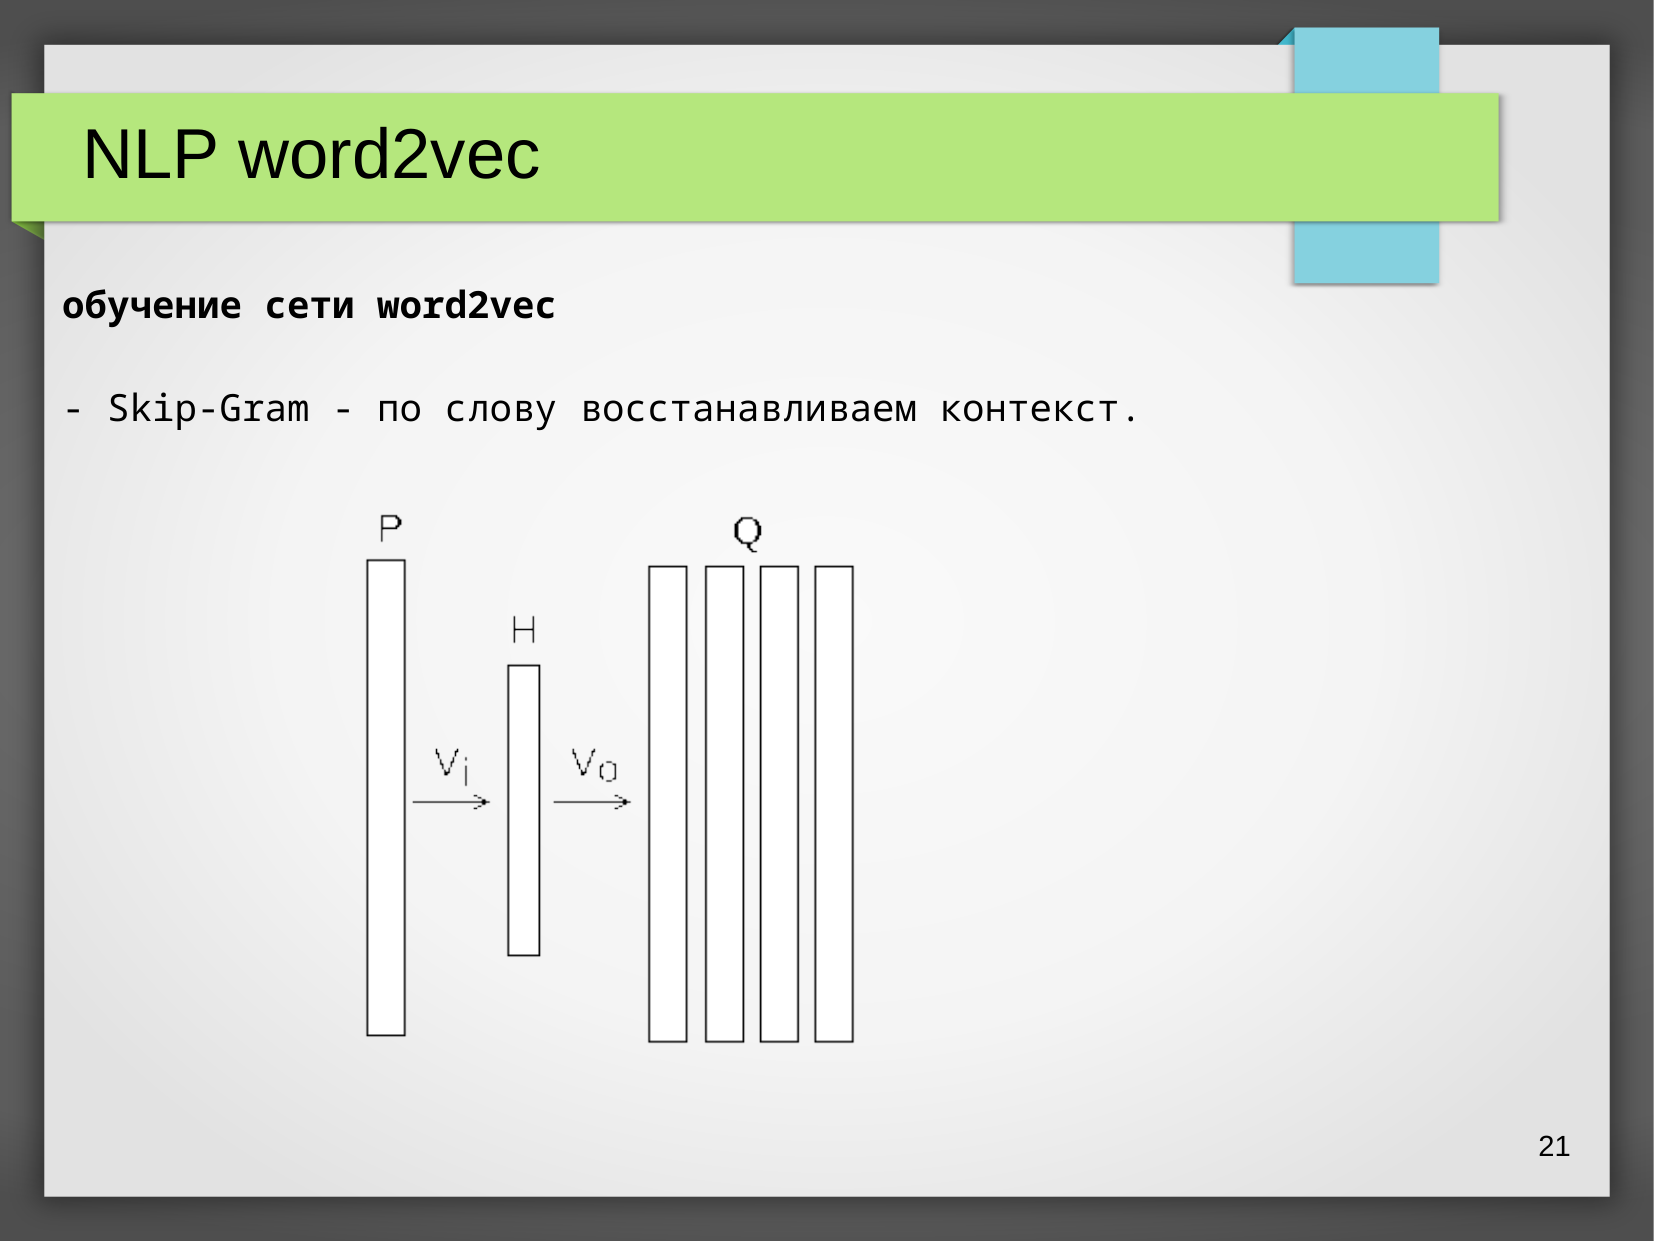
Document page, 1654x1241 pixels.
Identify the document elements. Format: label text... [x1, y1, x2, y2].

text_box обучение сети word2vec - Skip-Gram - по слову восстанавливаем контекст. [47, 271, 1193, 486]
title NLP word2vec [82, 113, 1406, 194]
picture [0, 0, 1654, 1241]
